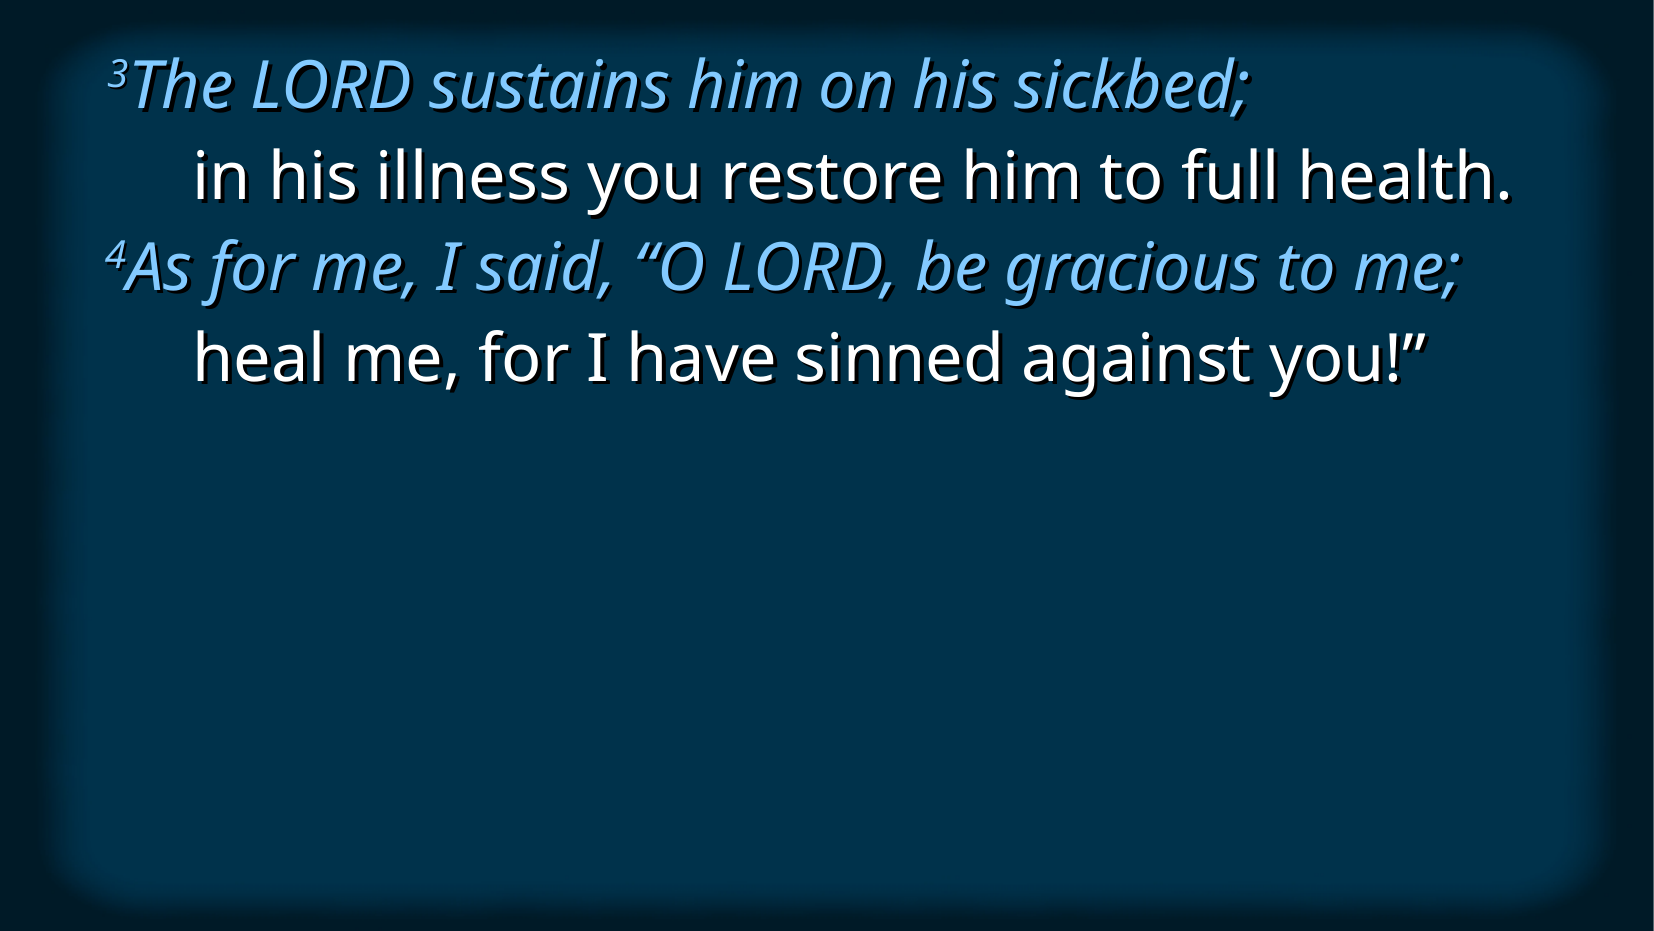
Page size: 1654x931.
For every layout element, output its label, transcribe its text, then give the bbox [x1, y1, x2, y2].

text_box 3The LORD sustains him on his sickbed; in his illness you restore him to full health. 4As for me, I said, “O LORD, be gracious to me; heal me, for I have sinned against you!” [90, 30, 1576, 400]
picture [0, 0, 1654, 931]
